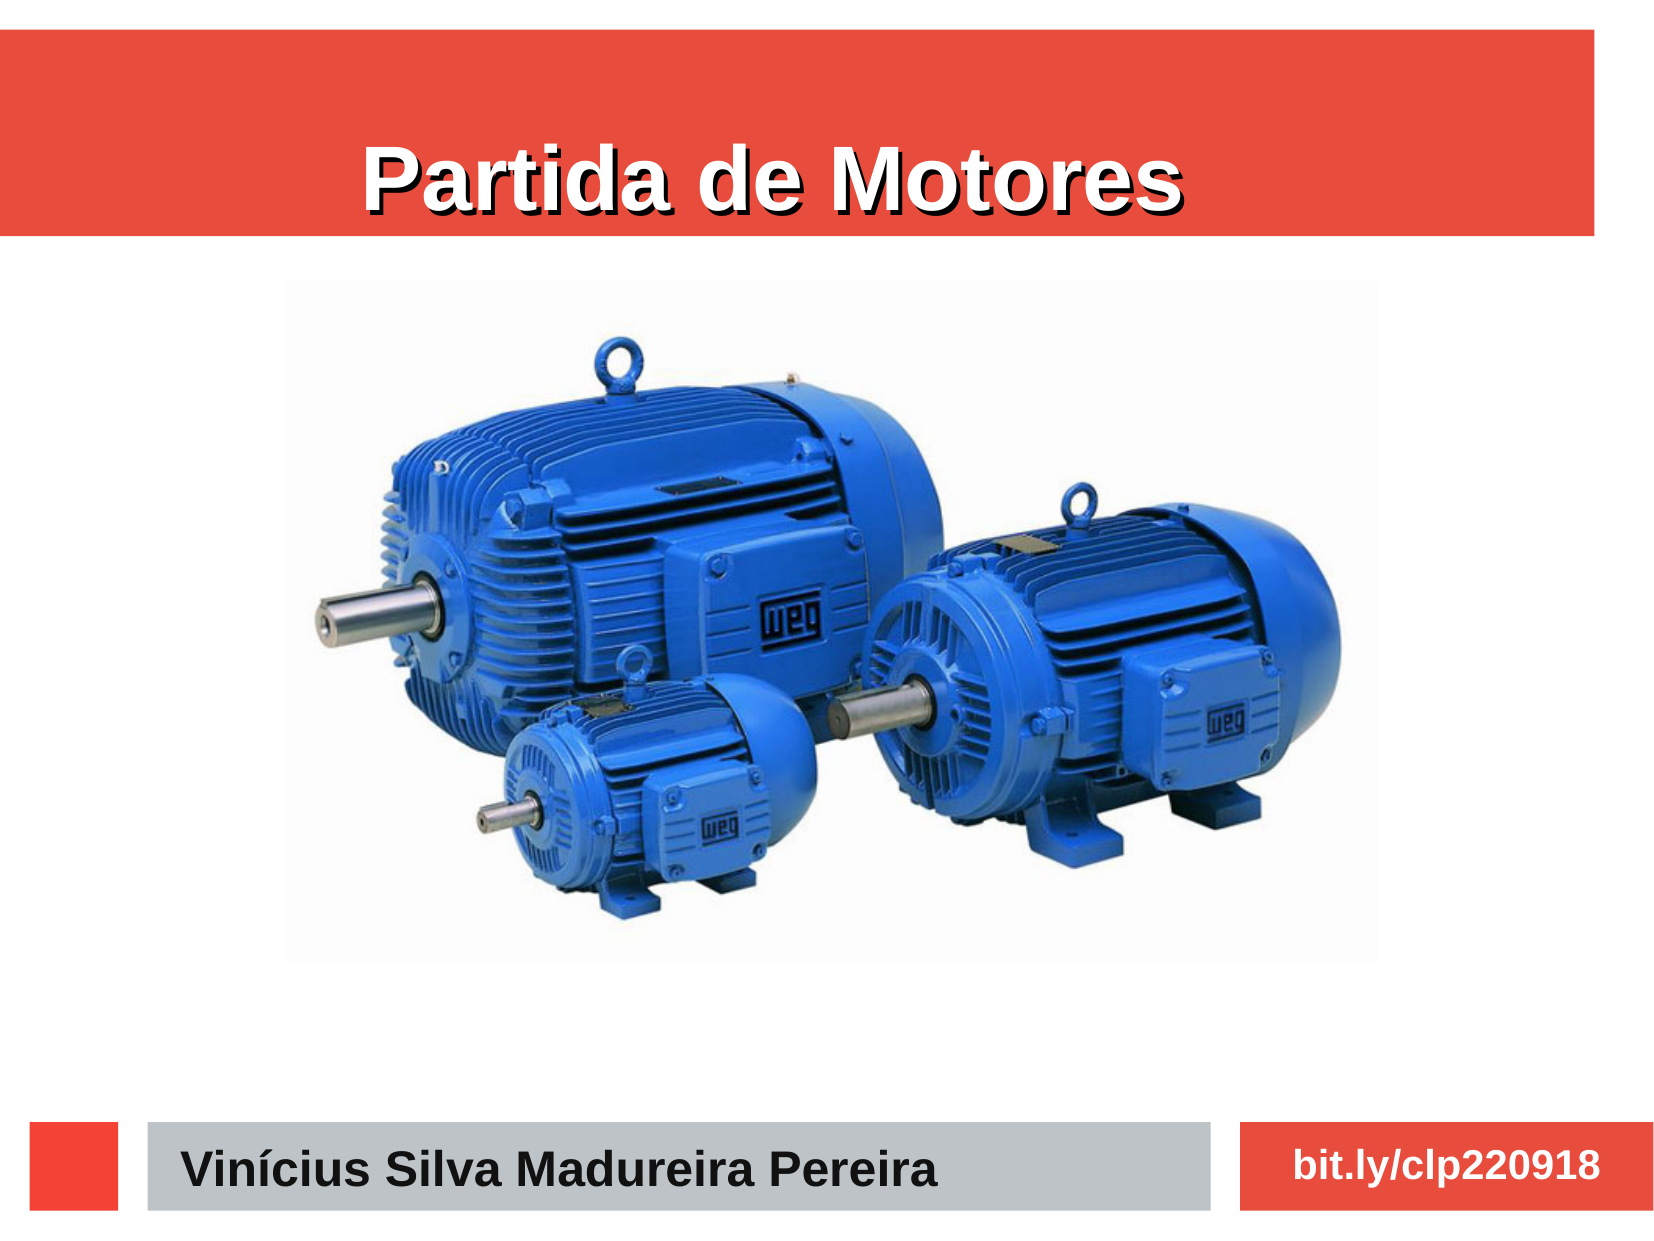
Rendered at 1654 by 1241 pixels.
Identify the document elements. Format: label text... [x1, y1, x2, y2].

title Partida de Motores [360, 0, 1294, 231]
text_box Vinícius Silva Madureira Pereira [165, 1133, 1170, 1205]
text_box bit.ly/clp220918 [1228, 1133, 1654, 1205]
picture [284, 281, 1378, 963]
